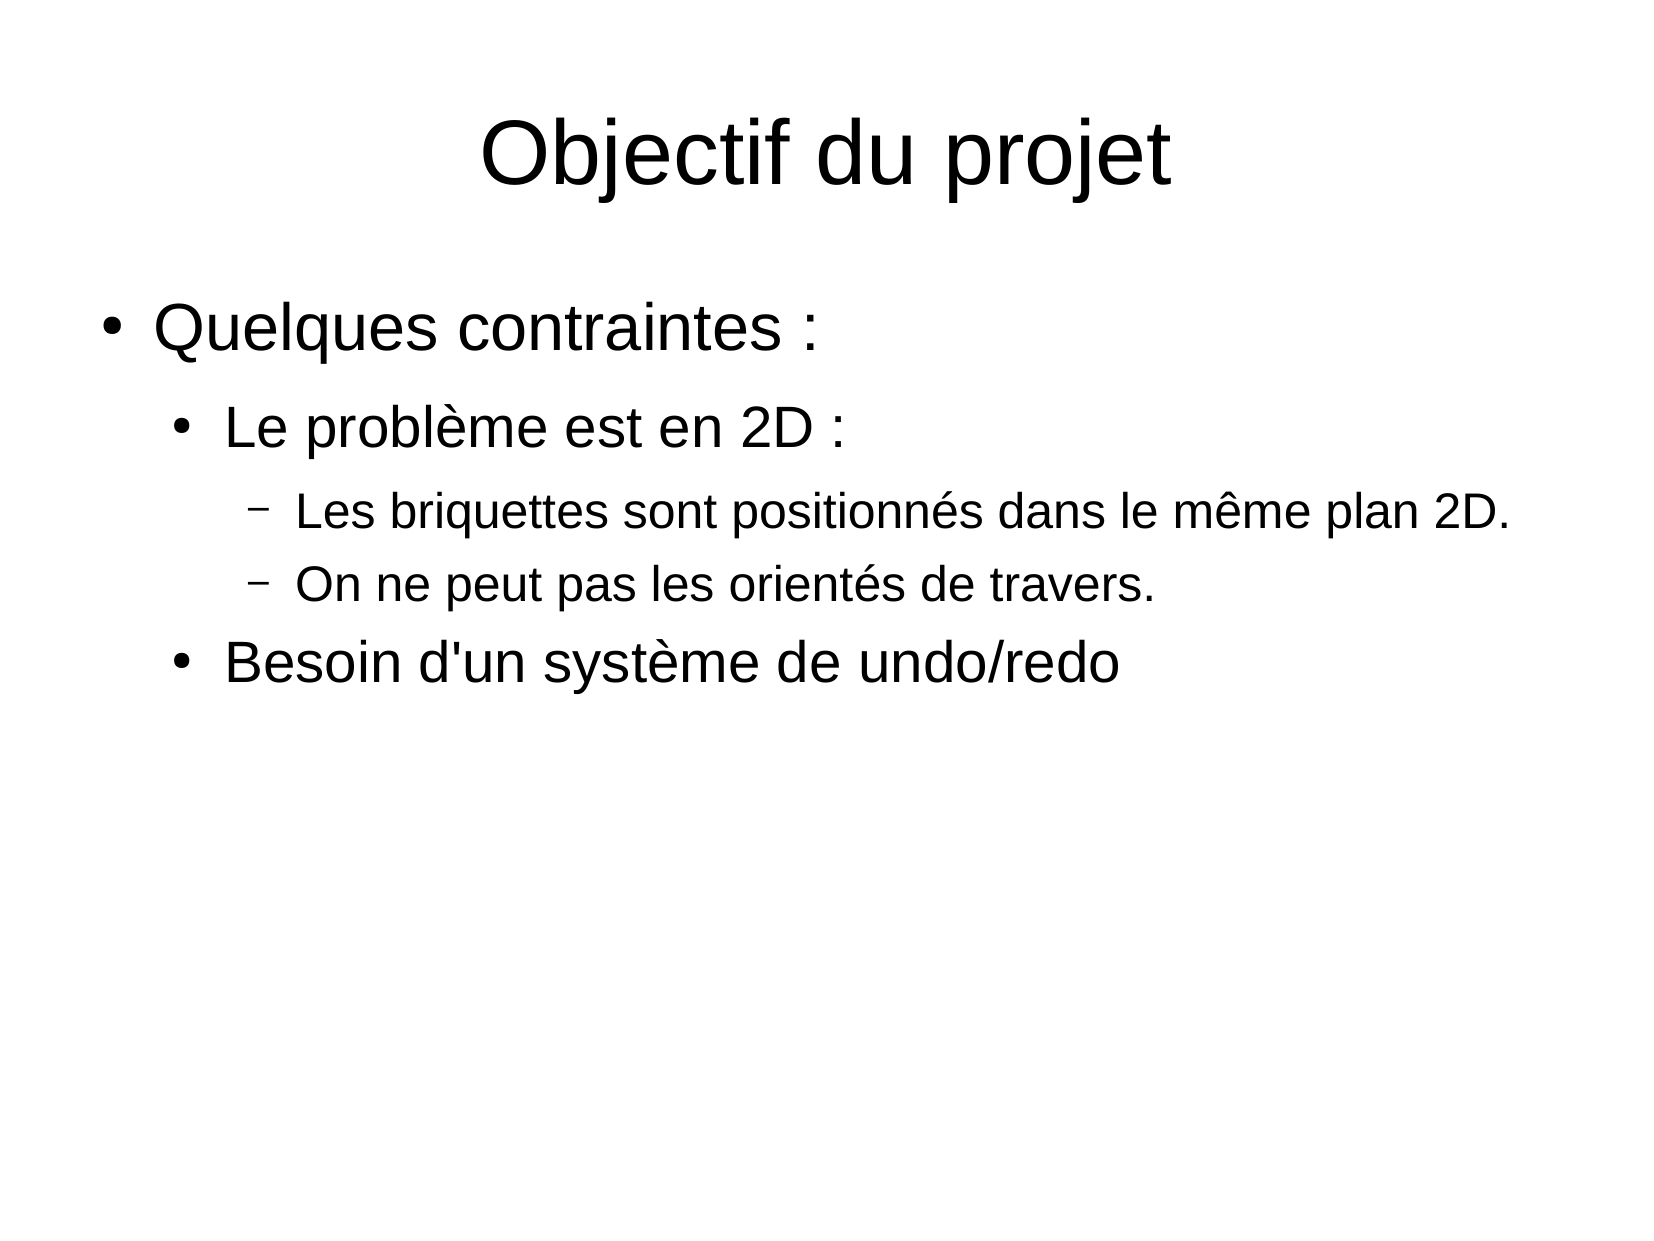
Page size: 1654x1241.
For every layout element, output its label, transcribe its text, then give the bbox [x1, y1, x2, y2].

title Objectif du projet [82, 56, 1571, 250]
list Quelques contraintes : Le problème est en 2D : Les briquettes sont positionnés dans le même plan 2D. On ne peut pas les orientés de travers. Besoin d'un système de undo/redo [82, 290, 1571, 1109]
